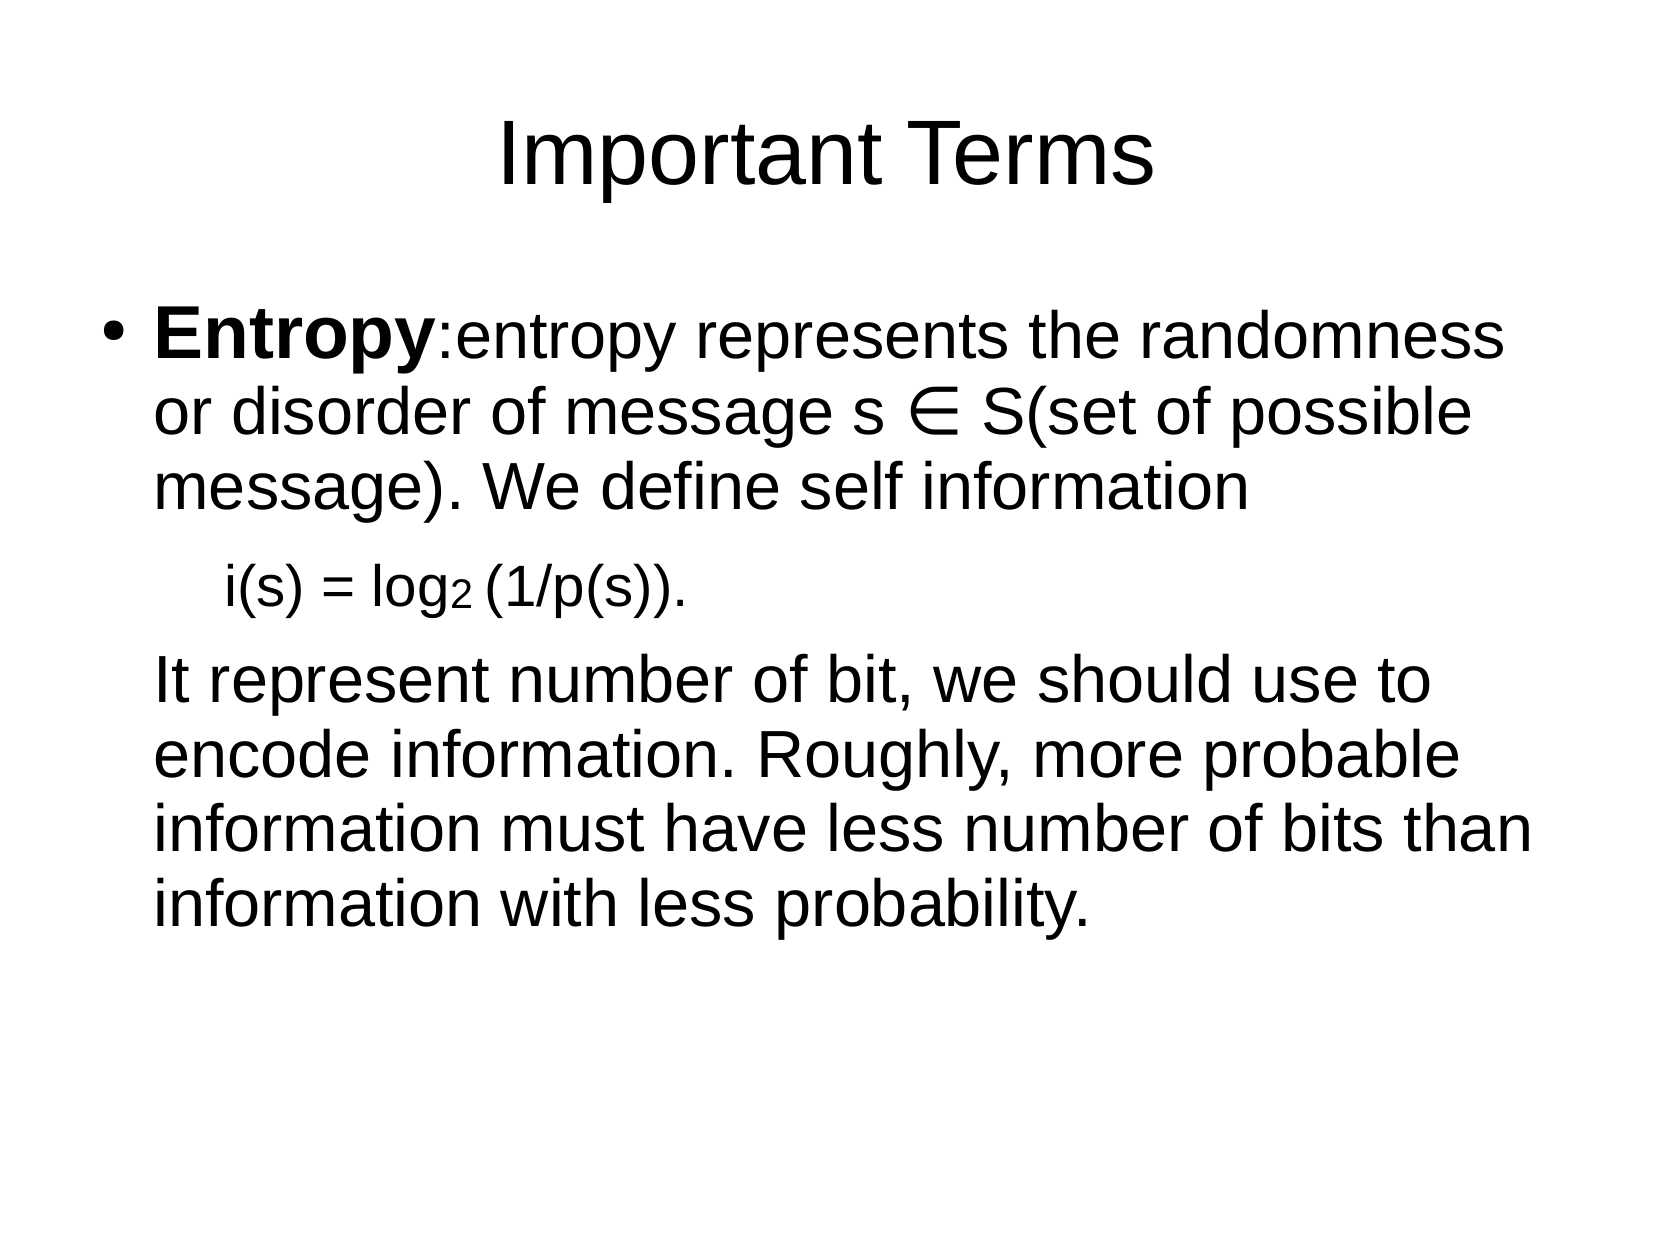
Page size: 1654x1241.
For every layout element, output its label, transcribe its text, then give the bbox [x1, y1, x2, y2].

title Important Terms [82, 49, 1571, 257]
list Entropy:entropy represents the randomness or disorder of message s ∈ S(set of possible message). We define self information i(s) = log2 (1/p(s)). It represent number of bit, we should use to encode information. Roughly, more probable information must have less number of bits than information with less probability. [82, 290, 1538, 1010]
